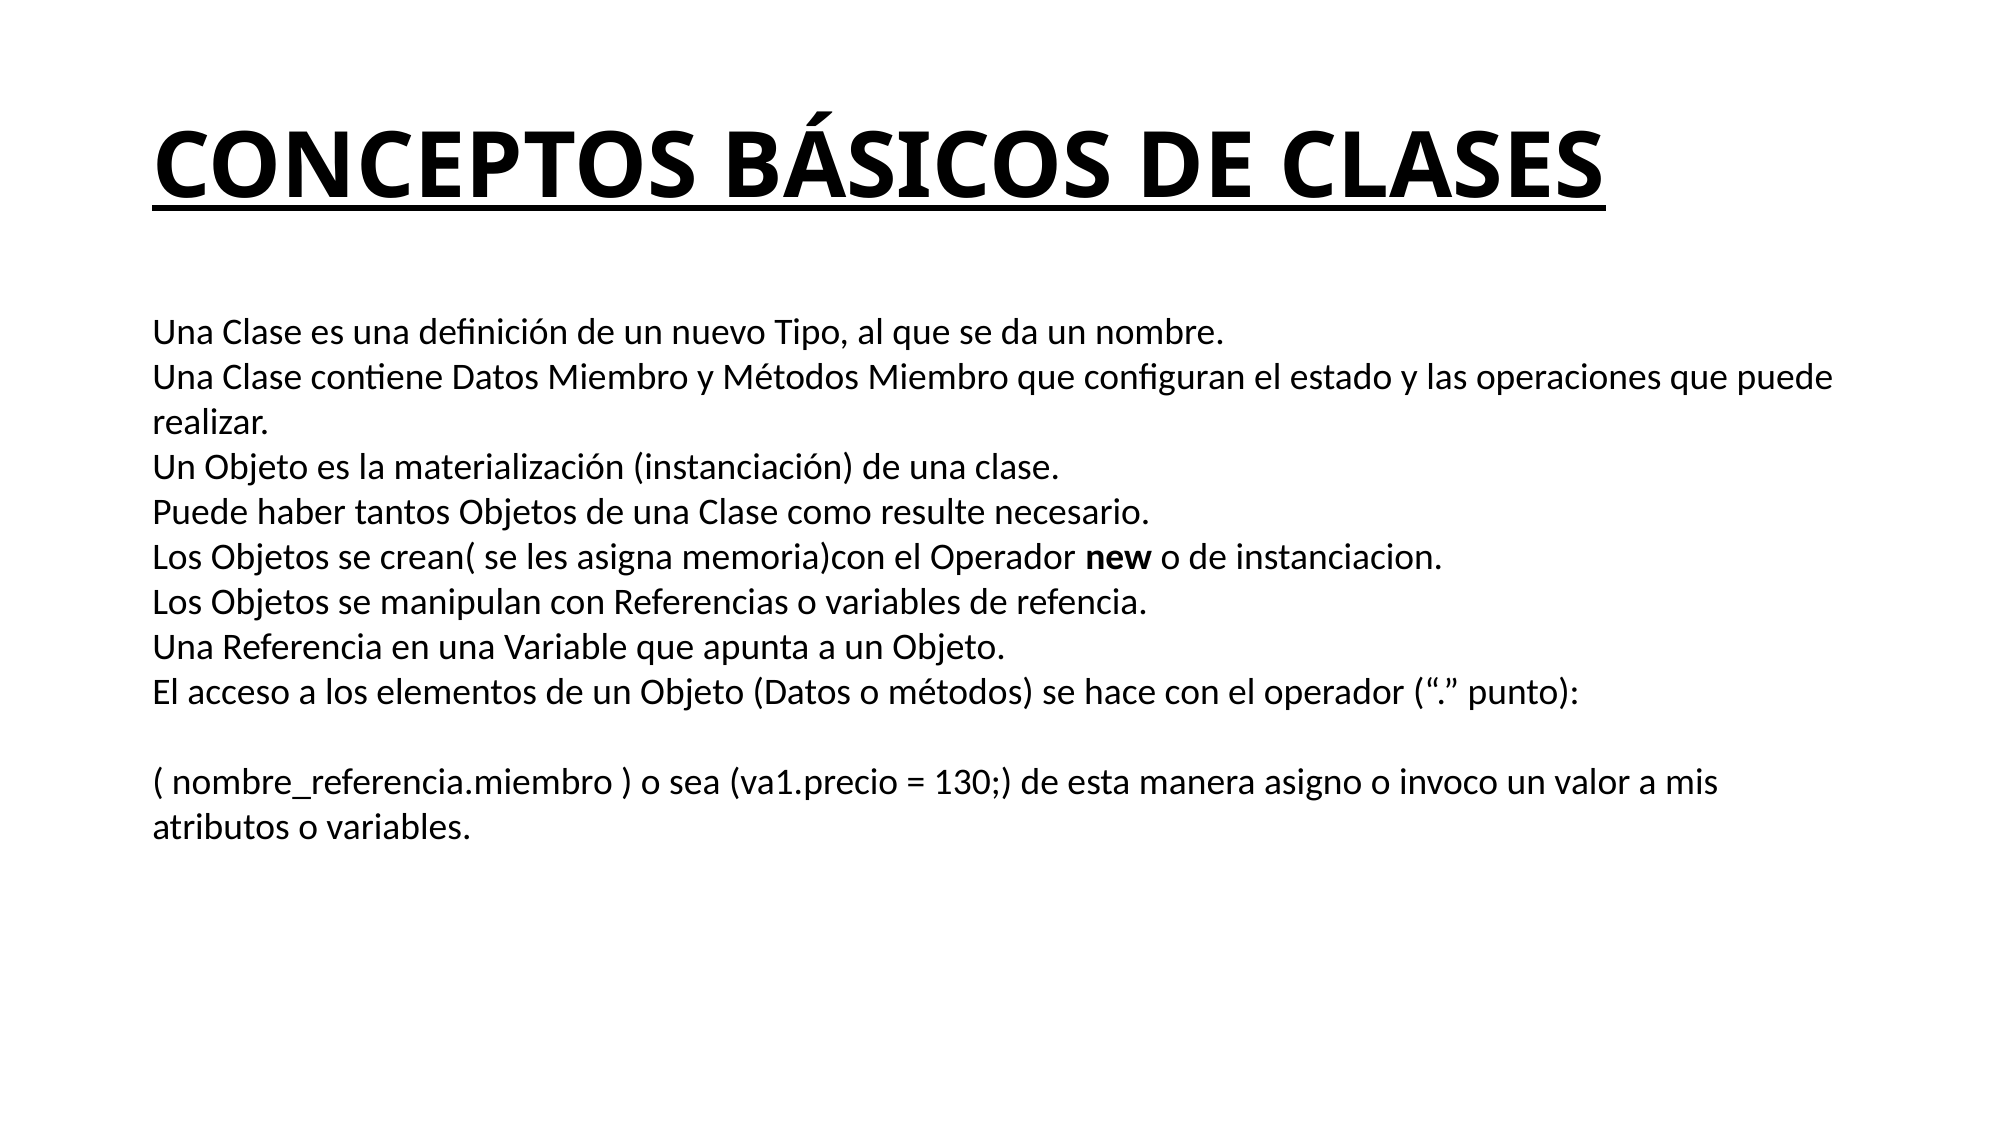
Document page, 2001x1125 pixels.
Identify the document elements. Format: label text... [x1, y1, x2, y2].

text_box Una Clase es una definición de un nuevo Tipo, al que se da un nombre. Una Clase contiene Datos Miembro y Métodos Miembro que configuran el estado y las operaciones que puede realizar. Un Objeto es la materialización (instanciación) de una clase. Puede haber tantos Objetos de una Clase como resulte necesario. Los Objetos se crean( se les asigna memoria)con el Operador new o de instanciacion. Los Objetos se manipulan con Referencias o variables de refencia. Una Referencia en una Variable que apunta a un Objeto. El acceso a los elementos de un Objeto (Datos o métodos) se hace con el operador (“.” punto): ( nombre_referencia.miembro ) o sea (va1.precio = 130;) de esta manera asigno o invoco un valor a mis atributos o variables. [137, 299, 1862, 1013]
text_box CONCEPTOS BÁSICOS DE CLASES [137, 59, 1862, 277]
